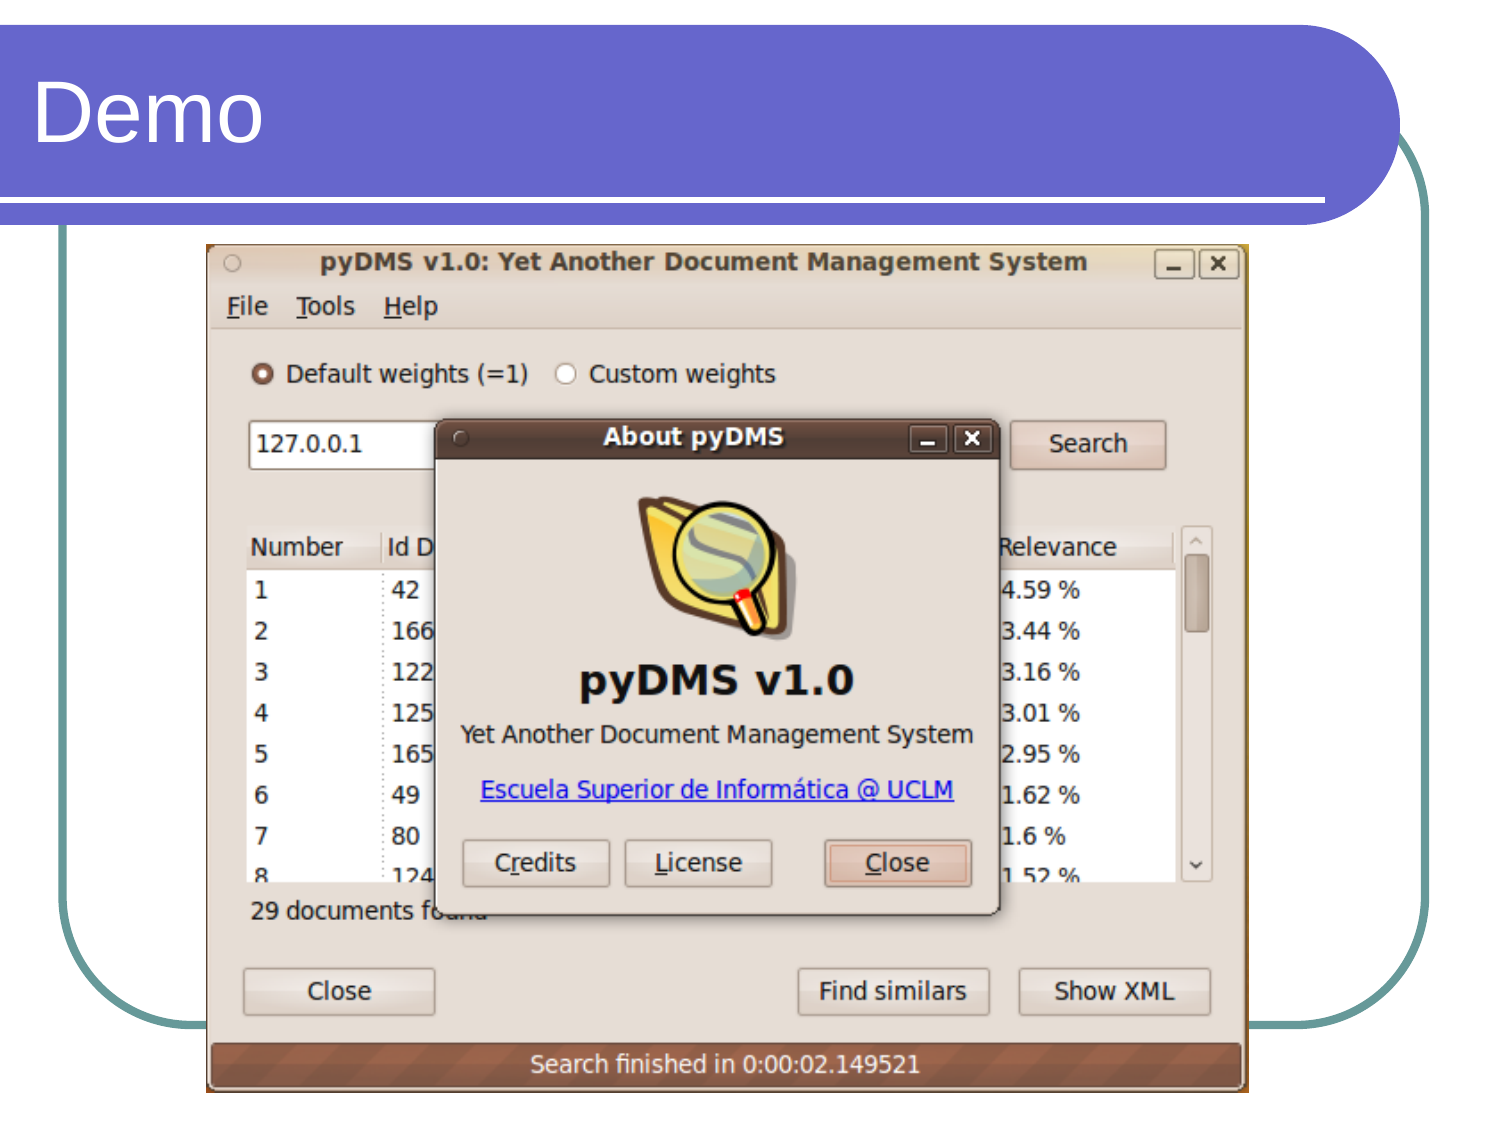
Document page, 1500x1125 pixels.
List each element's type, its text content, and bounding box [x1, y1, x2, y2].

title Demo [31, 7, 1347, 218]
picture [206, 244, 1249, 1093]
